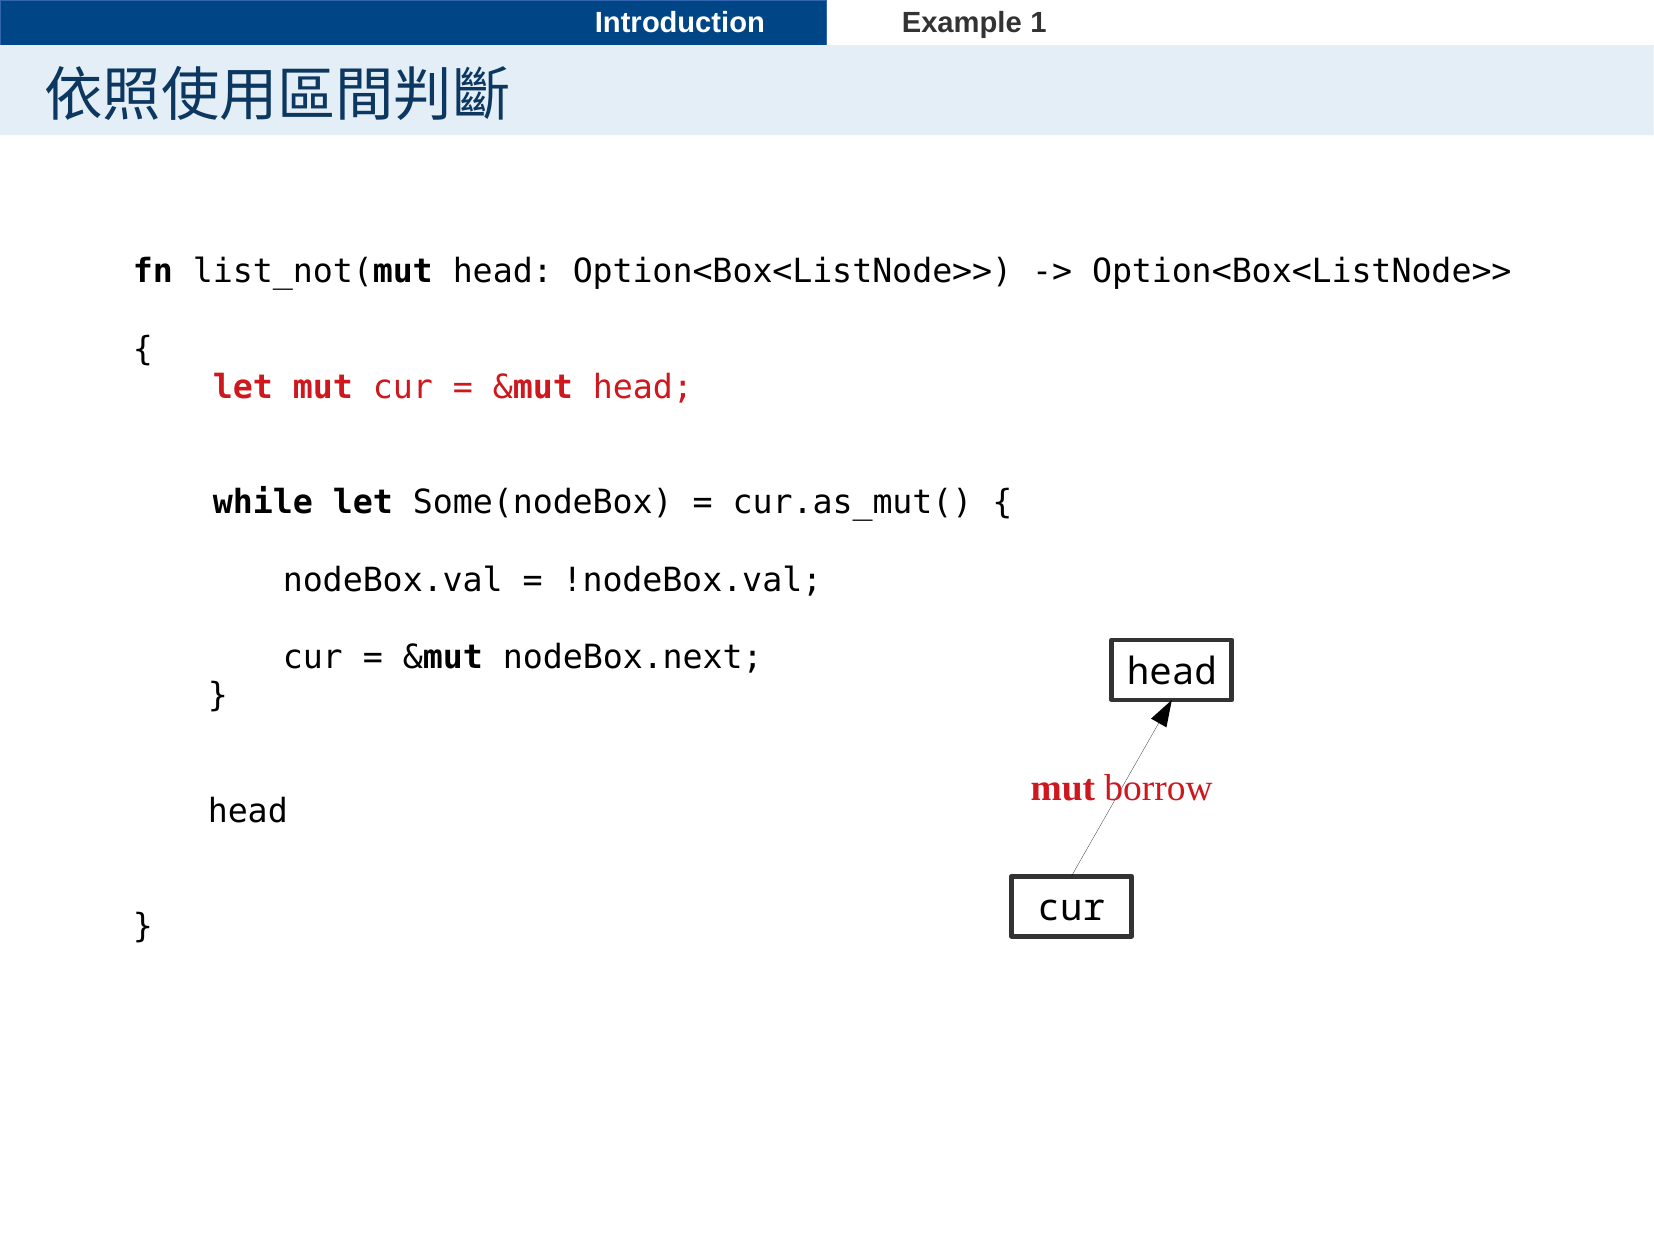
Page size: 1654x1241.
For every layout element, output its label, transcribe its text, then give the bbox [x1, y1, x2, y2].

title Example 1 [826, 0, 1654, 40]
text_box cur [1011, 876, 1132, 937]
text_box fn list_not(mut head: Option<Box<ListNode>>) -> Option<Box<ListNode>> { let mut cur = &mut head; while let Some(nodeBox) = cur.as_mut() { nodeBox.val = !nodeBox.val; cur = &mut nodeBox.next; } head } [118, 244, 1621, 1069]
text_box head [1111, 639, 1232, 700]
title Introduction [0, 0, 766, 40]
text_box 依照使用區間判斷 [0, 40, 1654, 140]
